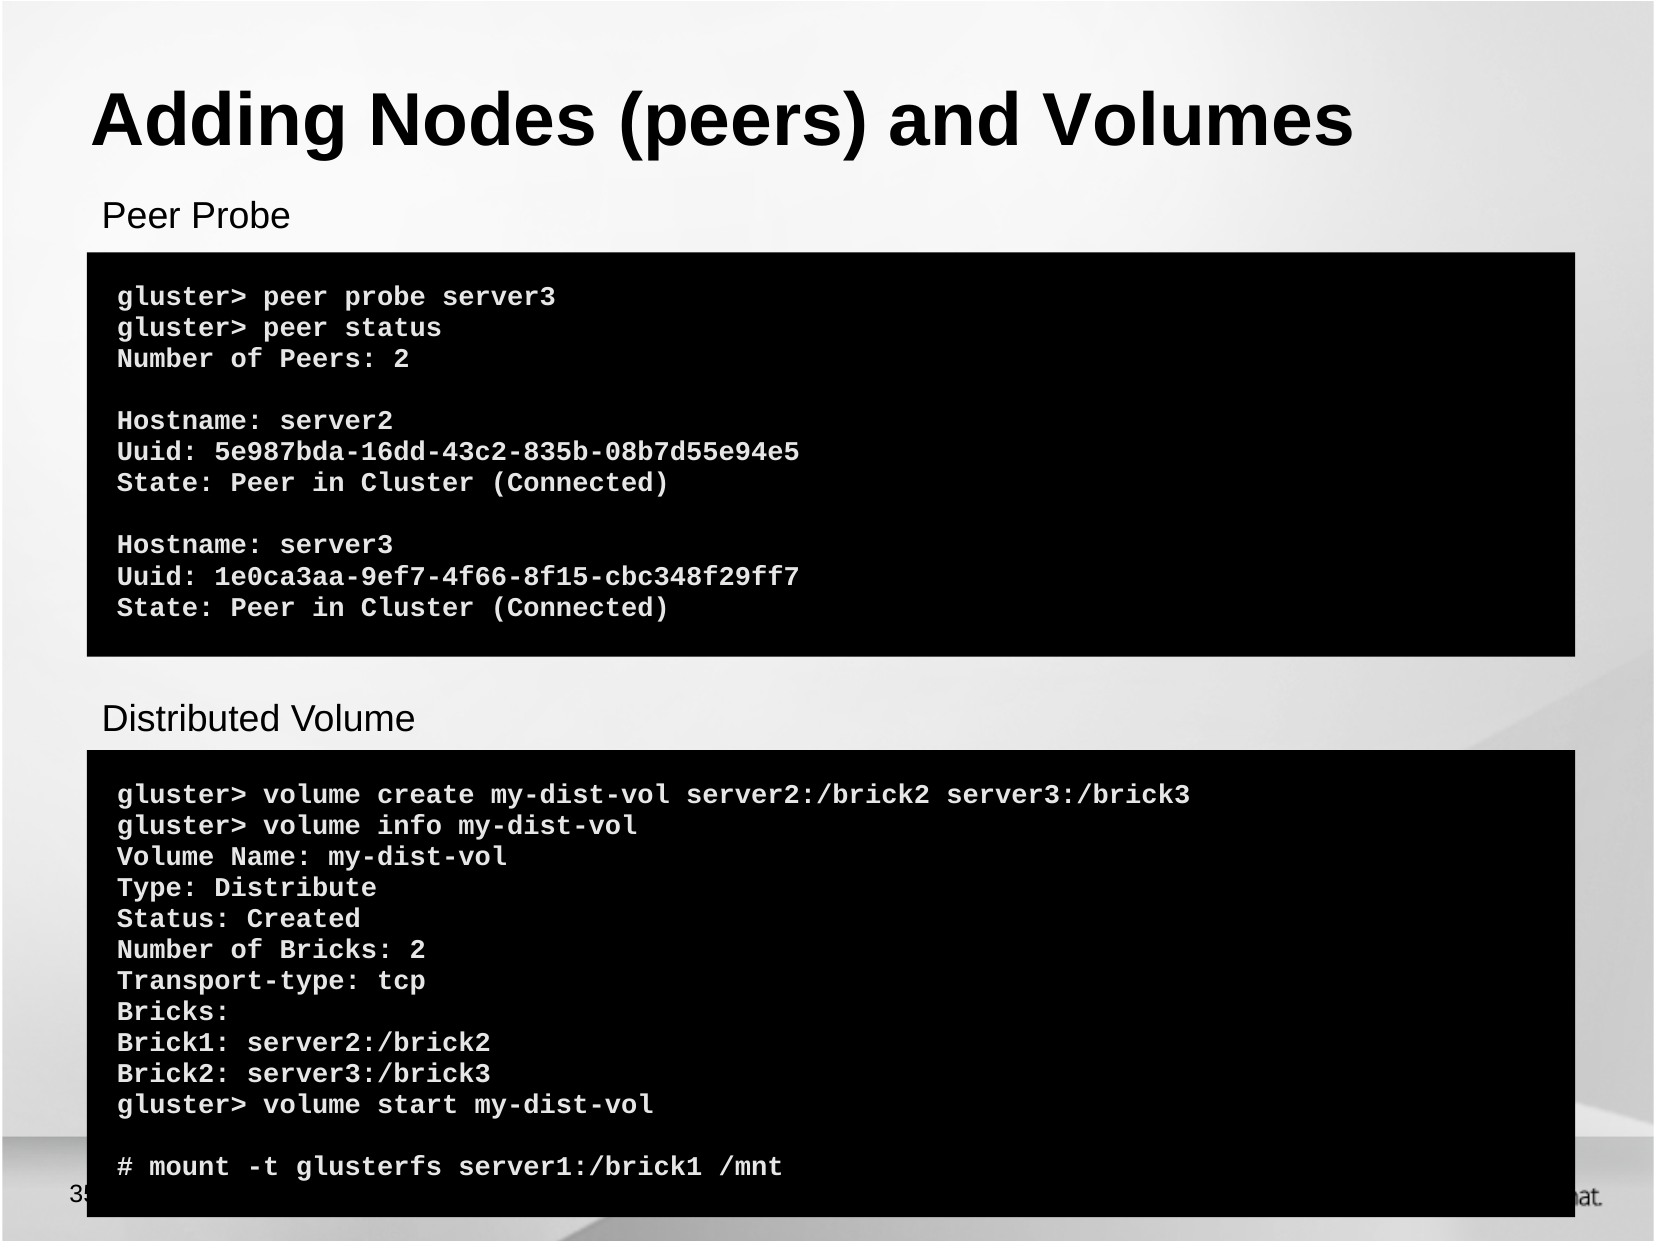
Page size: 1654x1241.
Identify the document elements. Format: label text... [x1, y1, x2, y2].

picture [2, 1, 1654, 1241]
text_box Peer Probe [86, 187, 307, 245]
list gluster> volume create my-dist-vol server2:/brick2 server3:/brick3 gluster> volume info my-dist-vol Volume Name: my-dist-vol Type: Distribute Status: Created Number of Bricks: 2 Transport-type: tcp Bricks: Brick1: server2:/brick2 Brick2: server3:/brick3 gluster> volume start my-dist-vol # mount -t glusterfs server1:/brick1 /mnt [86, 750, 1576, 1218]
title Adding Nodes (peers) and Volumes [90, 15, 1579, 223]
text_box Distributed Volume [86, 690, 432, 747]
list gluster> peer probe server3 gluster> peer status Number of Peers: 2 Hostname: server2 Uuid: 5e987bda-16dd-43c2-835b-08b7d55e94e5 State: Peer in Cluster (Connected) Hostname: server3 Uuid: 1e0ca3aa-9ef7-4f66-8f15-cbc348f29ff7 State: Peer in Cluster (Connected) [86, 252, 1576, 657]
